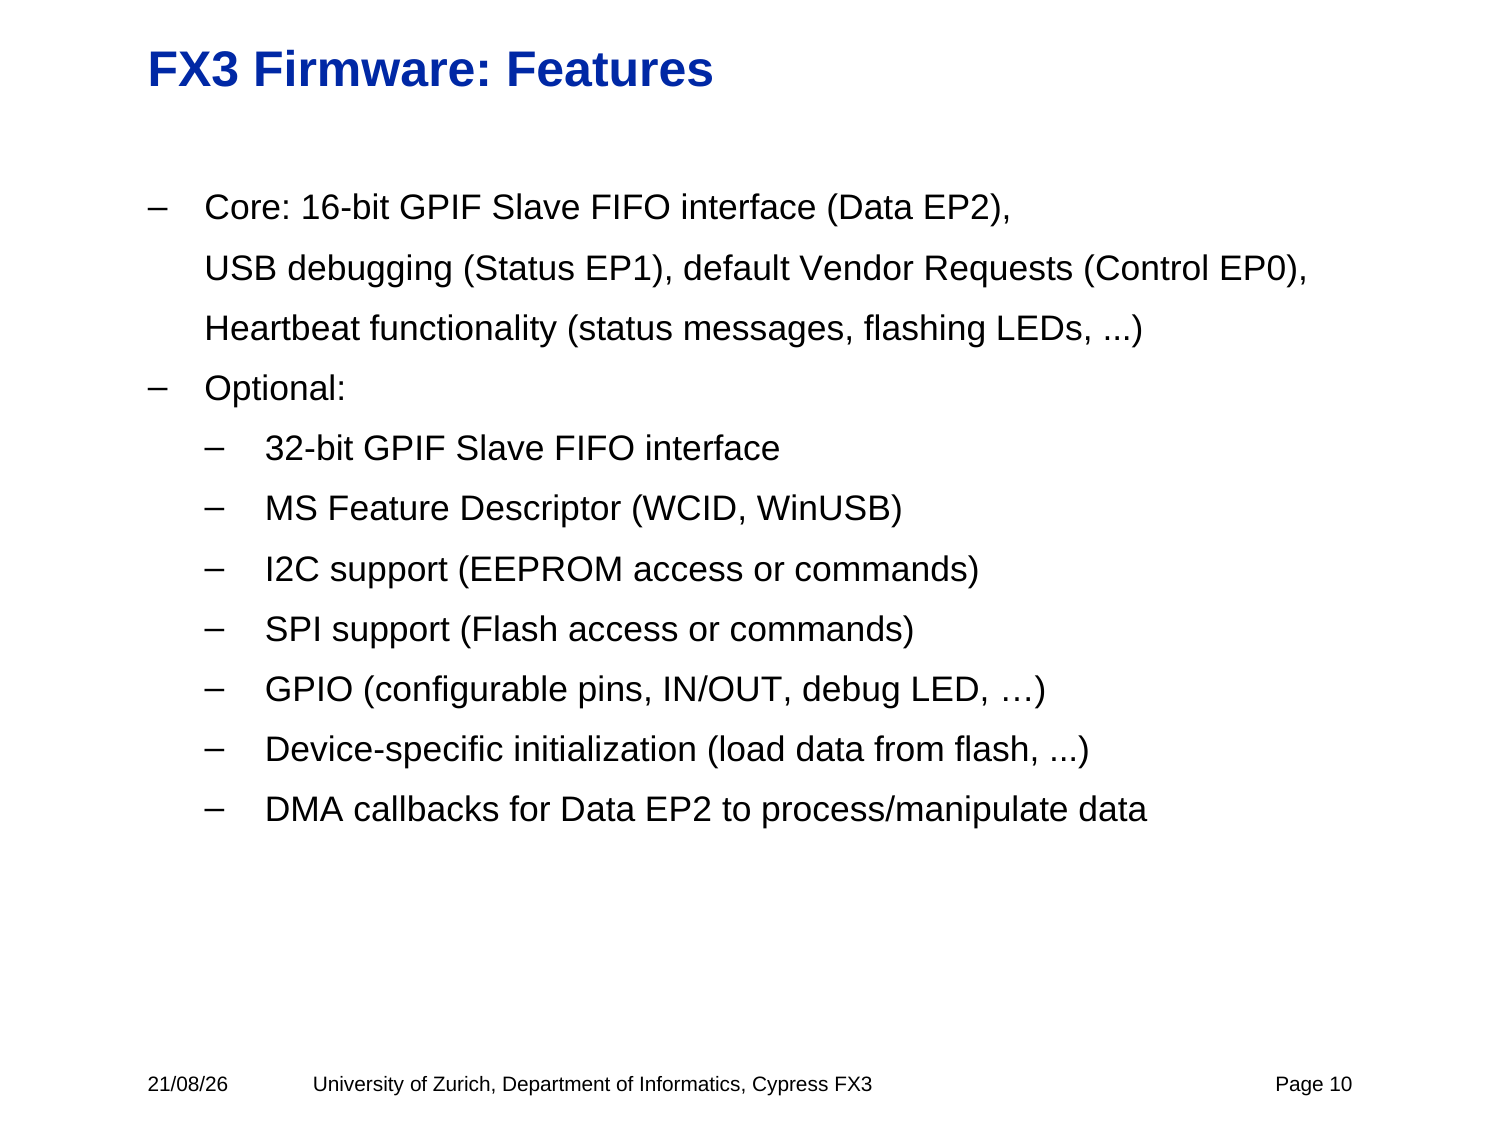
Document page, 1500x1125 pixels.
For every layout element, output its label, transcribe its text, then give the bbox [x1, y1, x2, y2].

list Core: 16-bit GPIF Slave FIFO interface (Data EP2), USB debugging (Status EP1), default Vendor Requests (Control EP0), Heartbeat functionality (status messages, flashing LEDs, ...) Optional: 32-bit GPIF Slave FIFO interface MS Feature Descriptor (WCID, WinUSB) I2C support (EEPROM access or commands) SPI support (Flash access or commands) GPIO (configurable pins, IN/OUT, debug LED, …) Device-specific initialization (load data from flash, ...) DMA callbacks for Data EP2 to process/manipulate data [147, 184, 1353, 1000]
title FX3 Firmware: Features [147, 31, 1353, 137]
